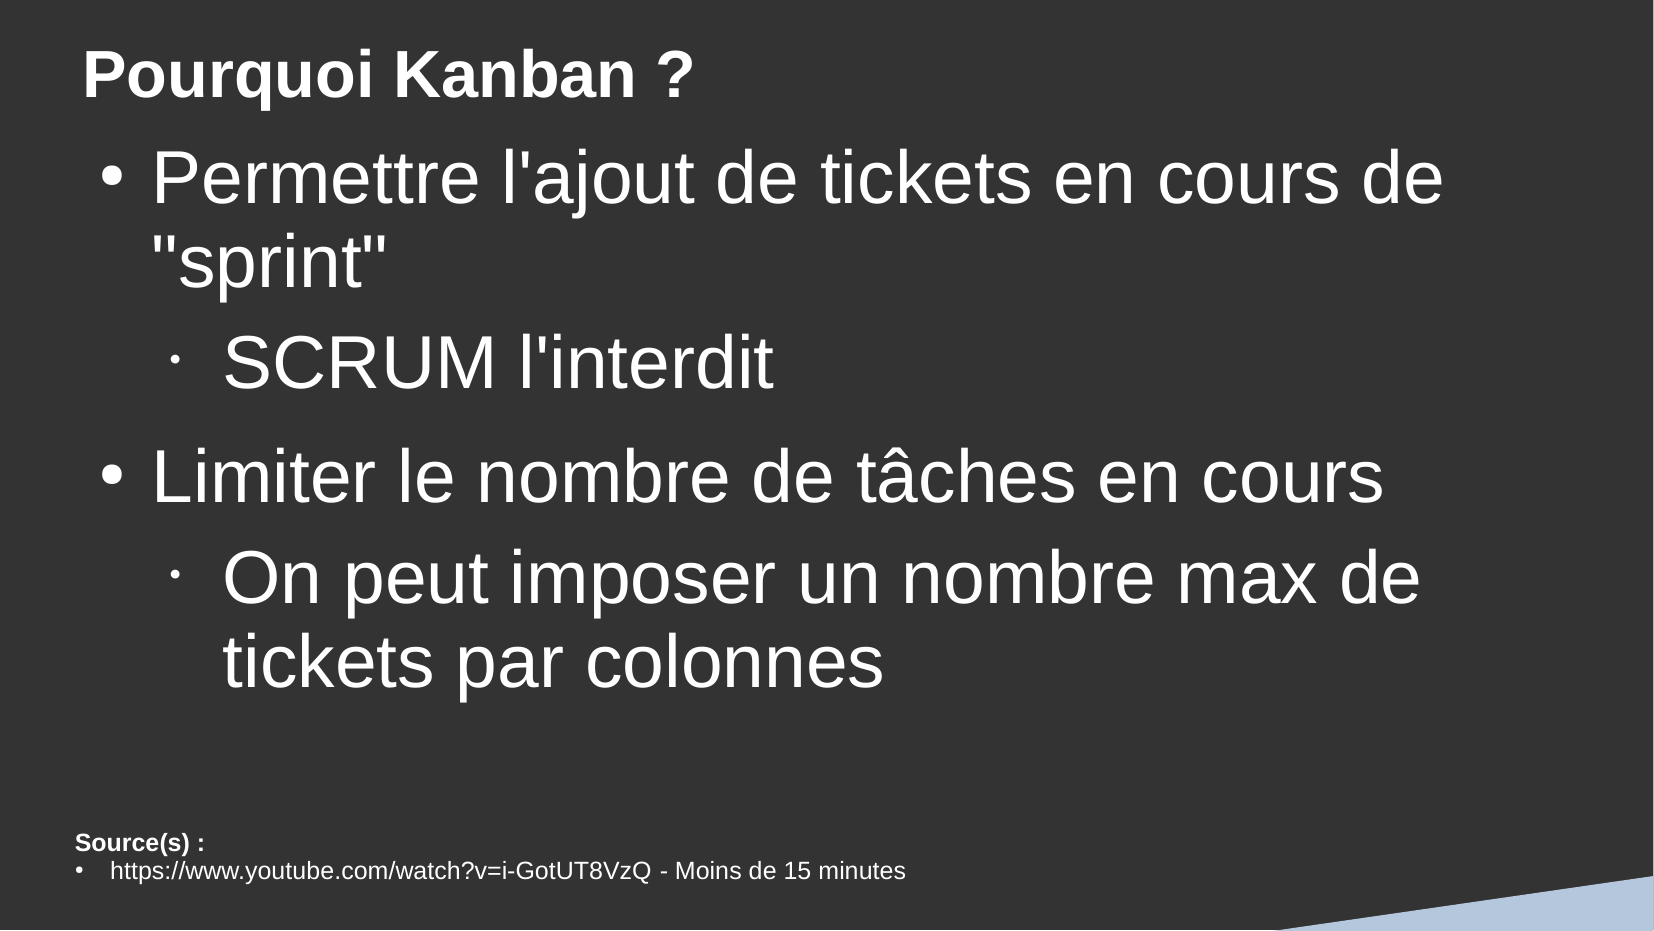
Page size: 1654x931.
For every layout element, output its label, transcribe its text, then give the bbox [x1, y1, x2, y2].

title Pourquoi Kanban ? [82, 37, 1571, 122]
list Permettre l'ajout de tickets en cours de "sprint" SCRUM l'interdit Limiter le nombre de tâches en cours On peut imposer un nombre max de tickets par colonnes [80, 135, 1620, 777]
text_box Source(s) : https://www.youtube.com/watch?v=i-GotUT8VzQ - Moins de 15 minutes [60, 821, 1546, 921]
text_box [1272, 875, 1654, 931]
